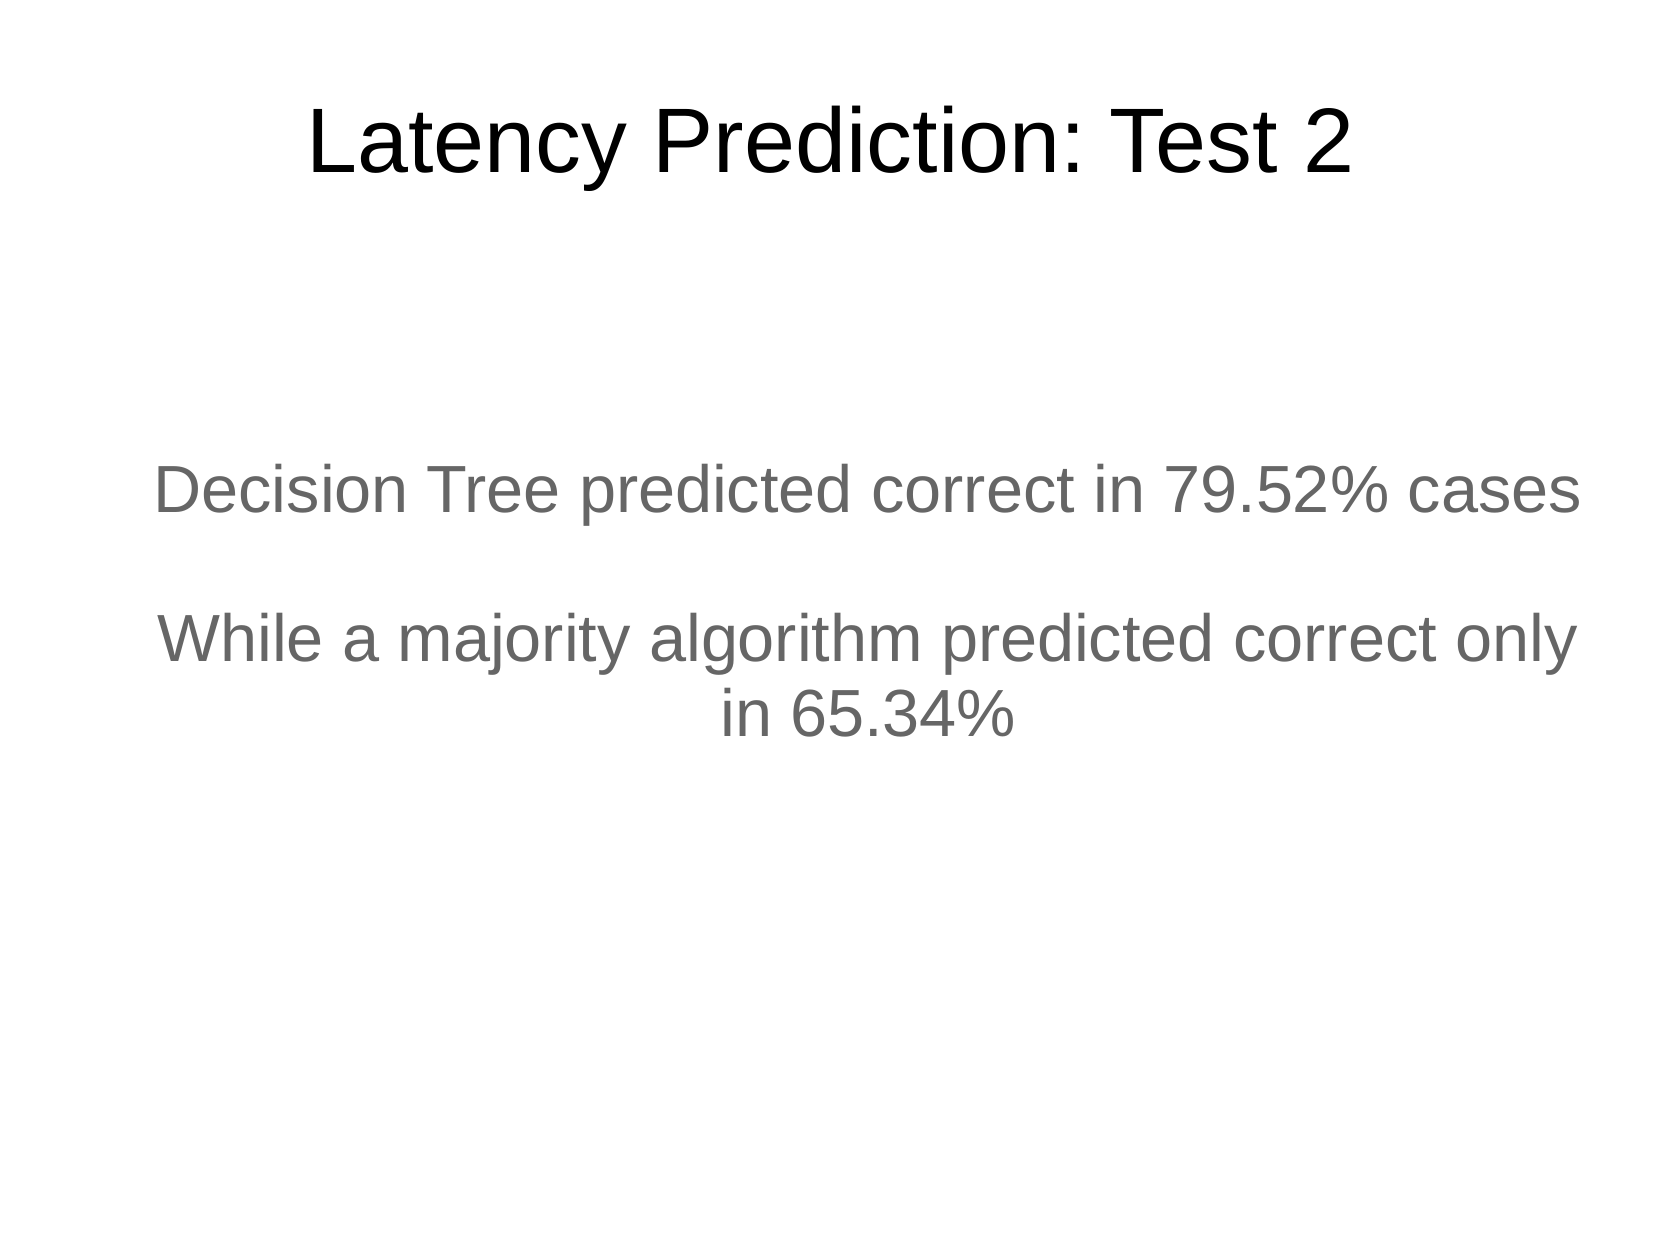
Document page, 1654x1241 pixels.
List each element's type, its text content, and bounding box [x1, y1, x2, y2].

title Latency Prediction: Test 2 [86, 37, 1576, 245]
text_box Decision Tree predicted correct in 79.52% cases While a majority algorithm predicted correct only in 65.34% [124, 377, 1613, 826]
